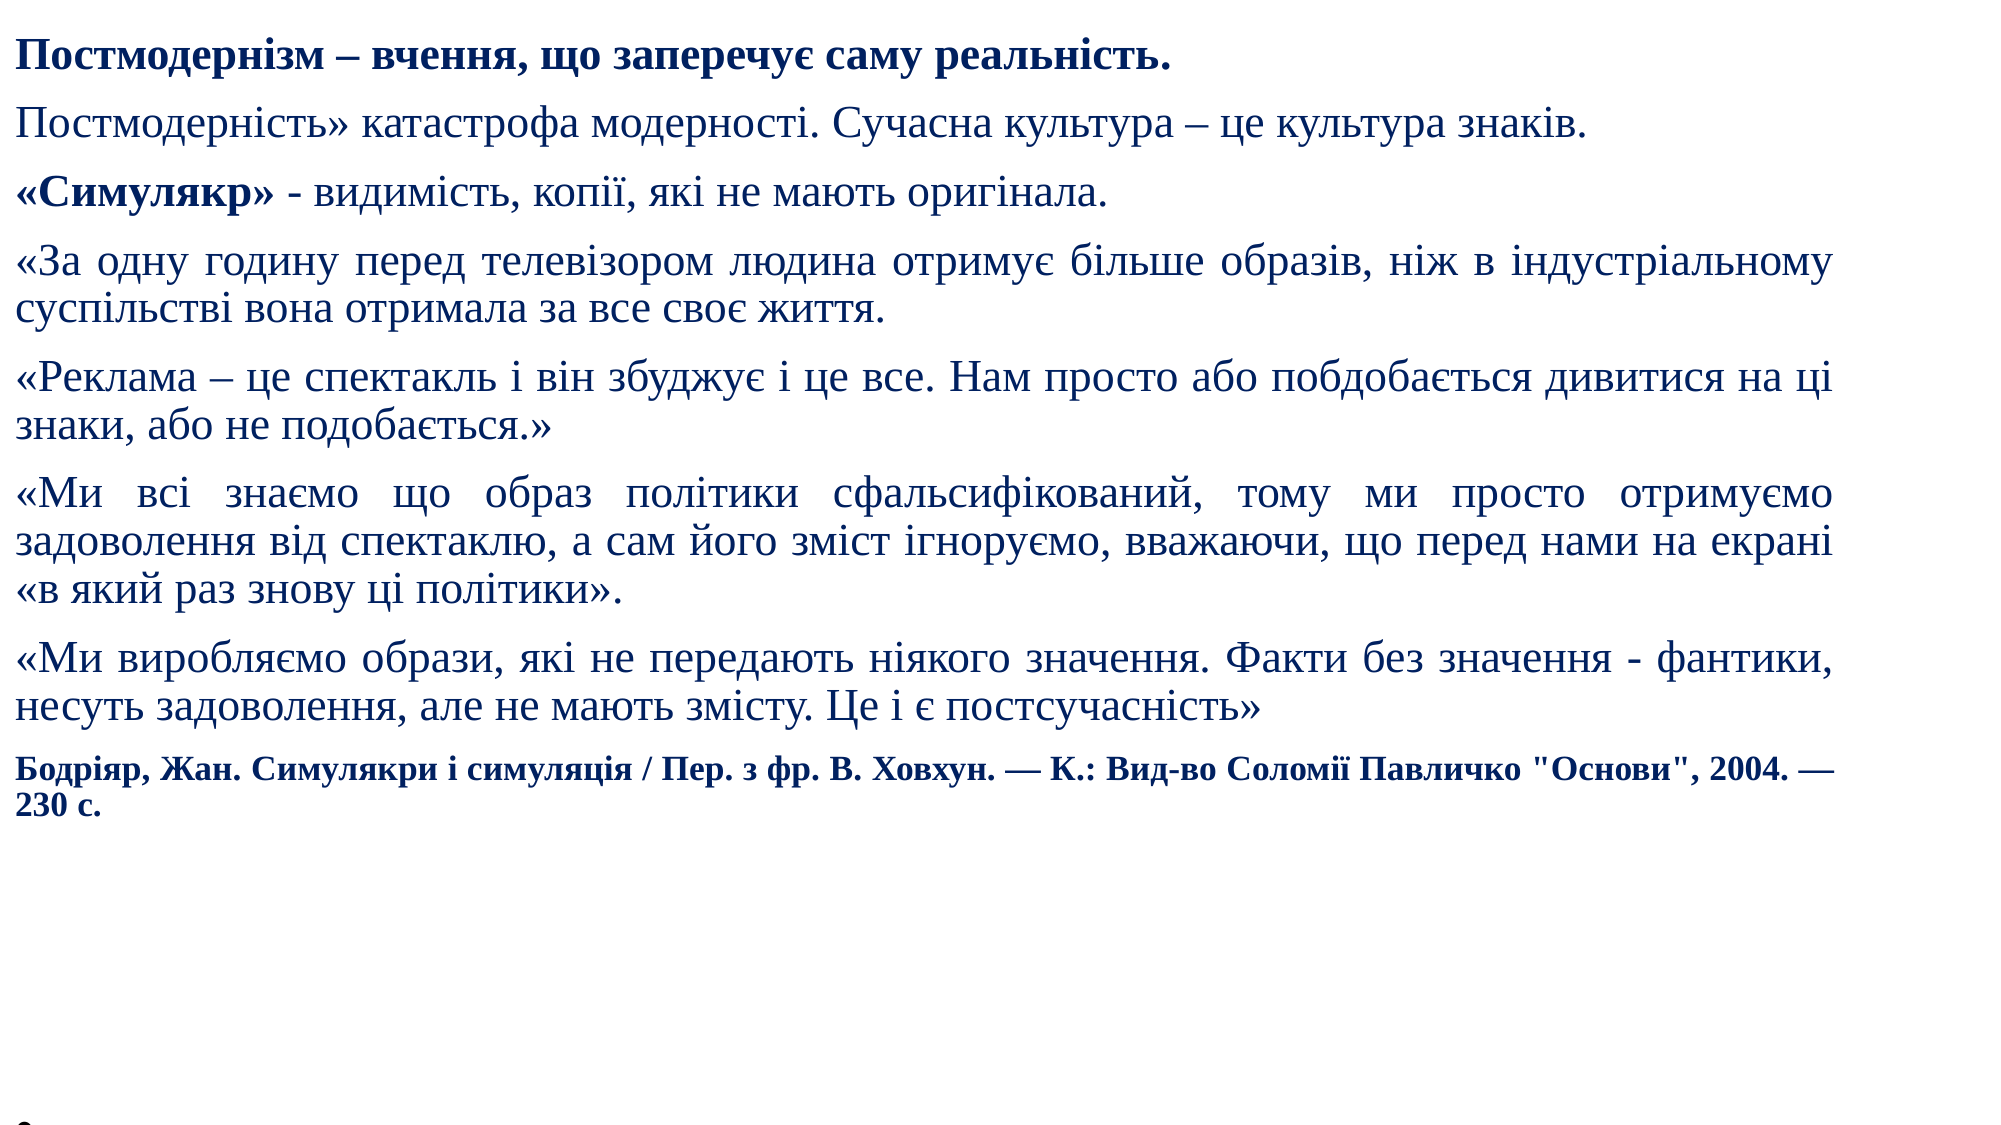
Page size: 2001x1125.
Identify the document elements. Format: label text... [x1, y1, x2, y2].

list Постмодернізм – вчення, що заперечує саму реальність. Постмодерність» катастрофа модерності. Сучасна культура – це культура знаків. «Симулякр» - видимість, копії, які не мають оригінала. «За одну годину перед телевізором людина отримує більше образів, ніж в індустріальному суспільстві вона отримала за все своє життя. «Реклама – це спектакль і він збуджує і це все. Нам просто або побдобається дивитися на ці знаки, або не подобається.» «Ми всі знаємо що образ політики сфальсифікований, тому ми просто отримуємо задоволення від спектаклю, а сам його зміст ігноруємо, вважаючи, що перед нами на екрані «в який раз знову ці політики». «Ми виробляємо образи, які не передають ніякого значення. Факти без значення - фантики, несуть задоволення, але не мають змісту. Це і є постсучасність» Бодріяр, Жан. Симулякри і симуляція / Пер. з фр. В. Ховхун. — К.: Вид-во Соломії Павличко "Основи", 2004. — 230 с. [0, 0, 1863, 1014]
